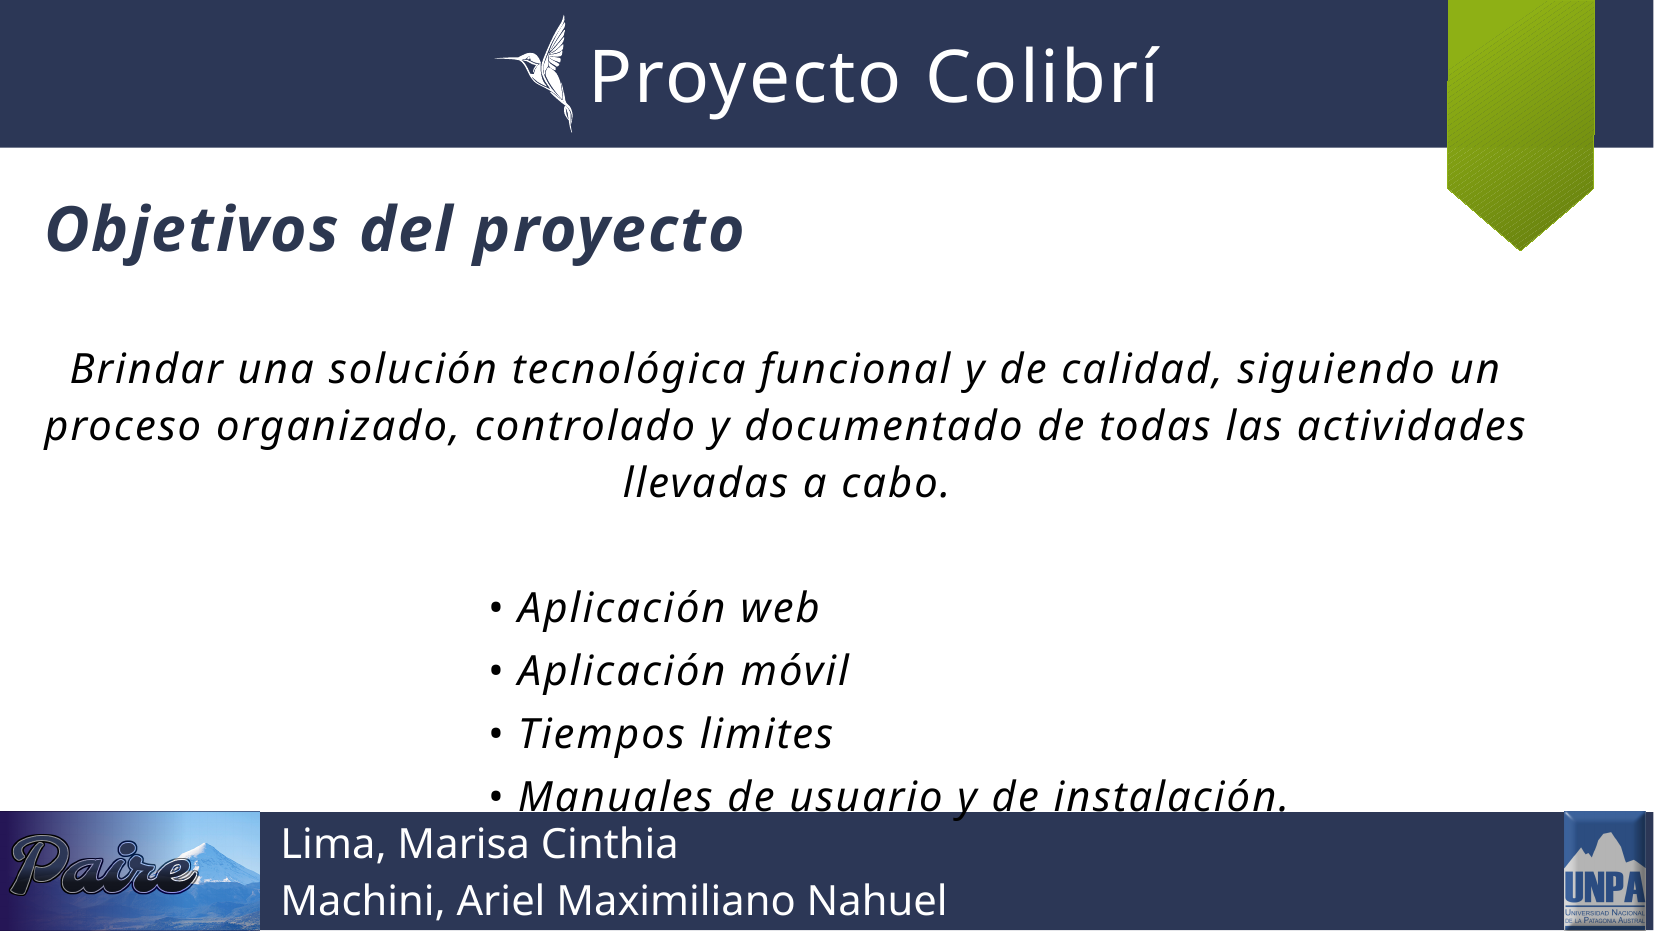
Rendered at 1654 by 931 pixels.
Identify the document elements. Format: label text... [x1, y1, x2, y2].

text_box Lima, Marisa Cinthia Machini, Ariel Maximiliano Nahuel [265, 812, 1001, 931]
text_box [1646, 812, 1654, 931]
text_box Objetivos del proyecto Brindar una solución tecnológica funcional y de calidad, siguiendo un proceso organizado, controlado y documentado de todas las actividades llevadas a cabo. • Aplicación web • Aplicación móvil • Tiempos limites • Manuales de usuario y de instalación. [29, 177, 1625, 756]
picture [0, 811, 260, 931]
text_box [260, 812, 265, 931]
picture [1564, 811, 1646, 931]
picture [494, 14, 573, 133]
text_box [1001, 812, 1564, 931]
text_box [0, 0, 1654, 177]
text_box Proyecto Colibrí [556, 20, 1192, 127]
